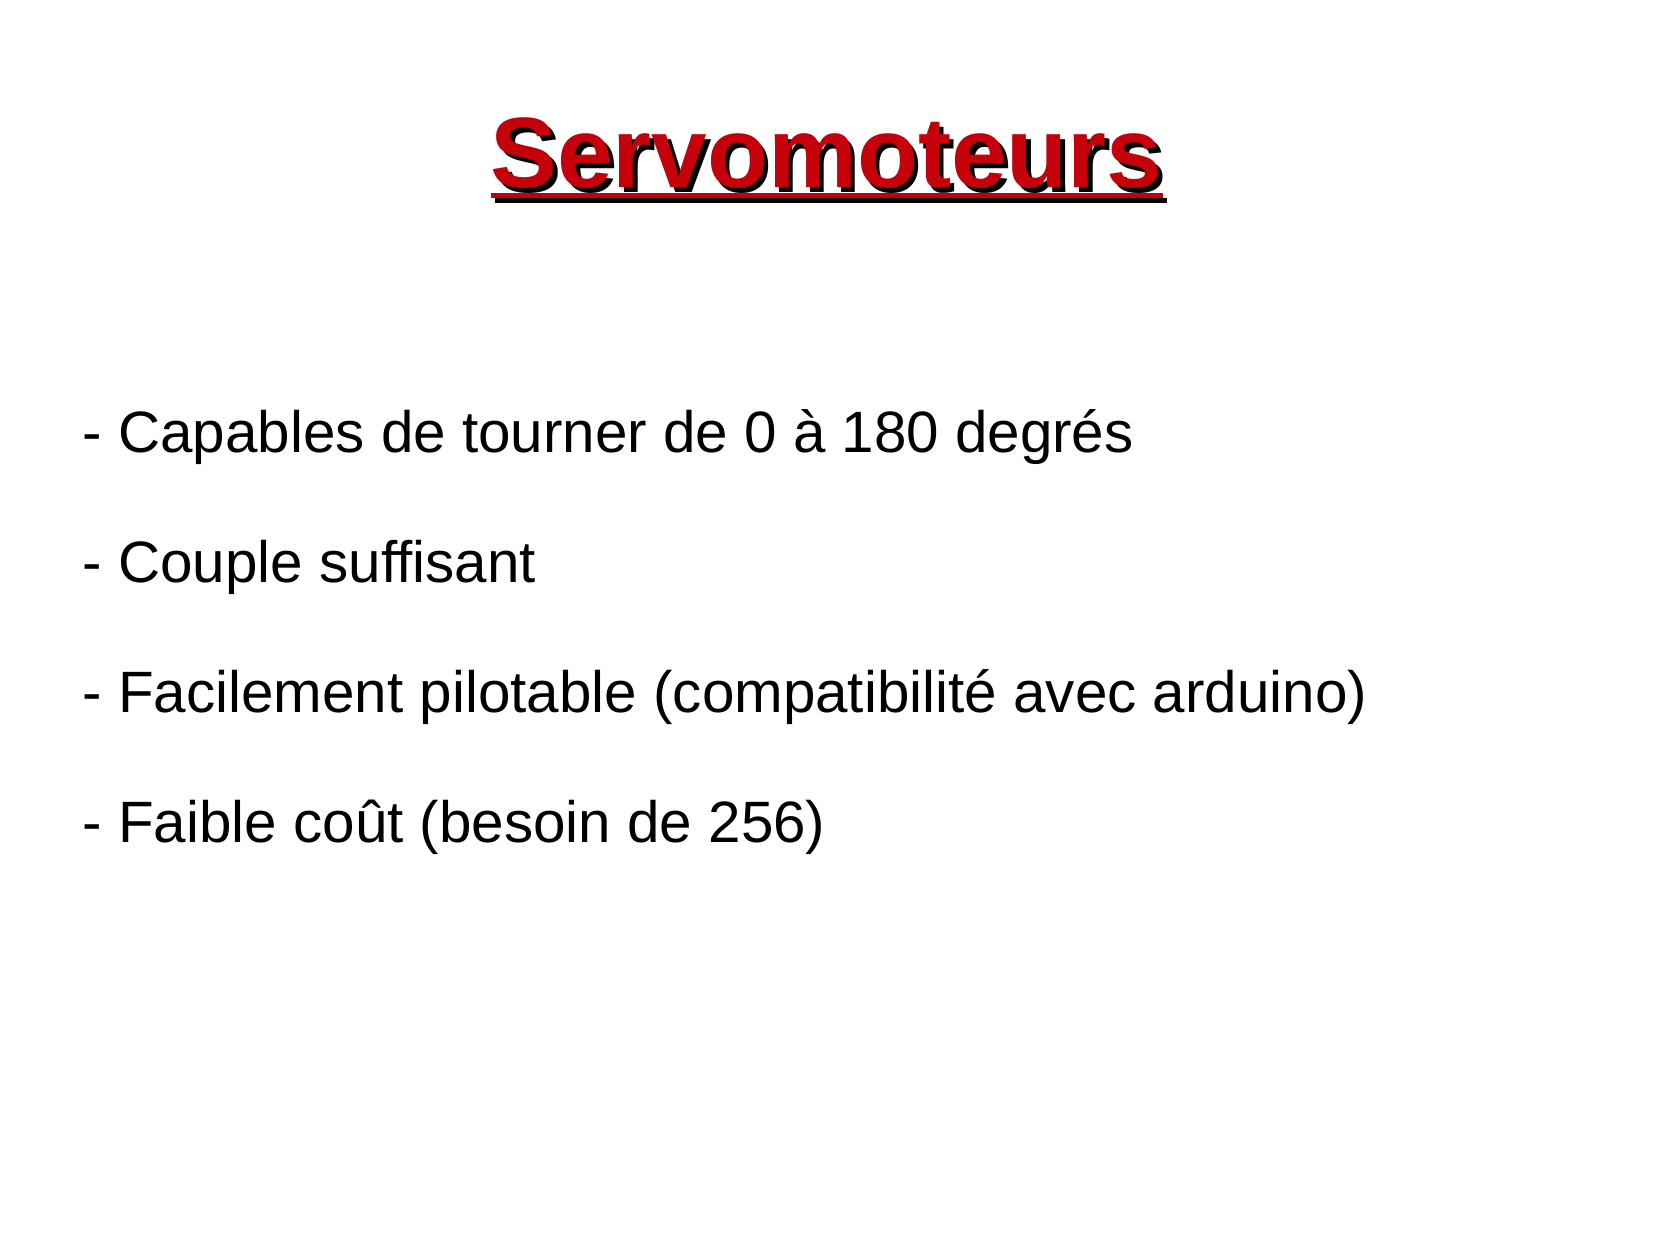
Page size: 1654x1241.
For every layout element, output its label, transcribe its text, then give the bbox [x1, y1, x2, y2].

subtitle - Capables de tourner de 0 à 180 degrés - Couple suffisant - Facilement pilotable (compatibilité avec arduino) - Faible coût (besoin de 256) [82, 49, 1571, 1010]
